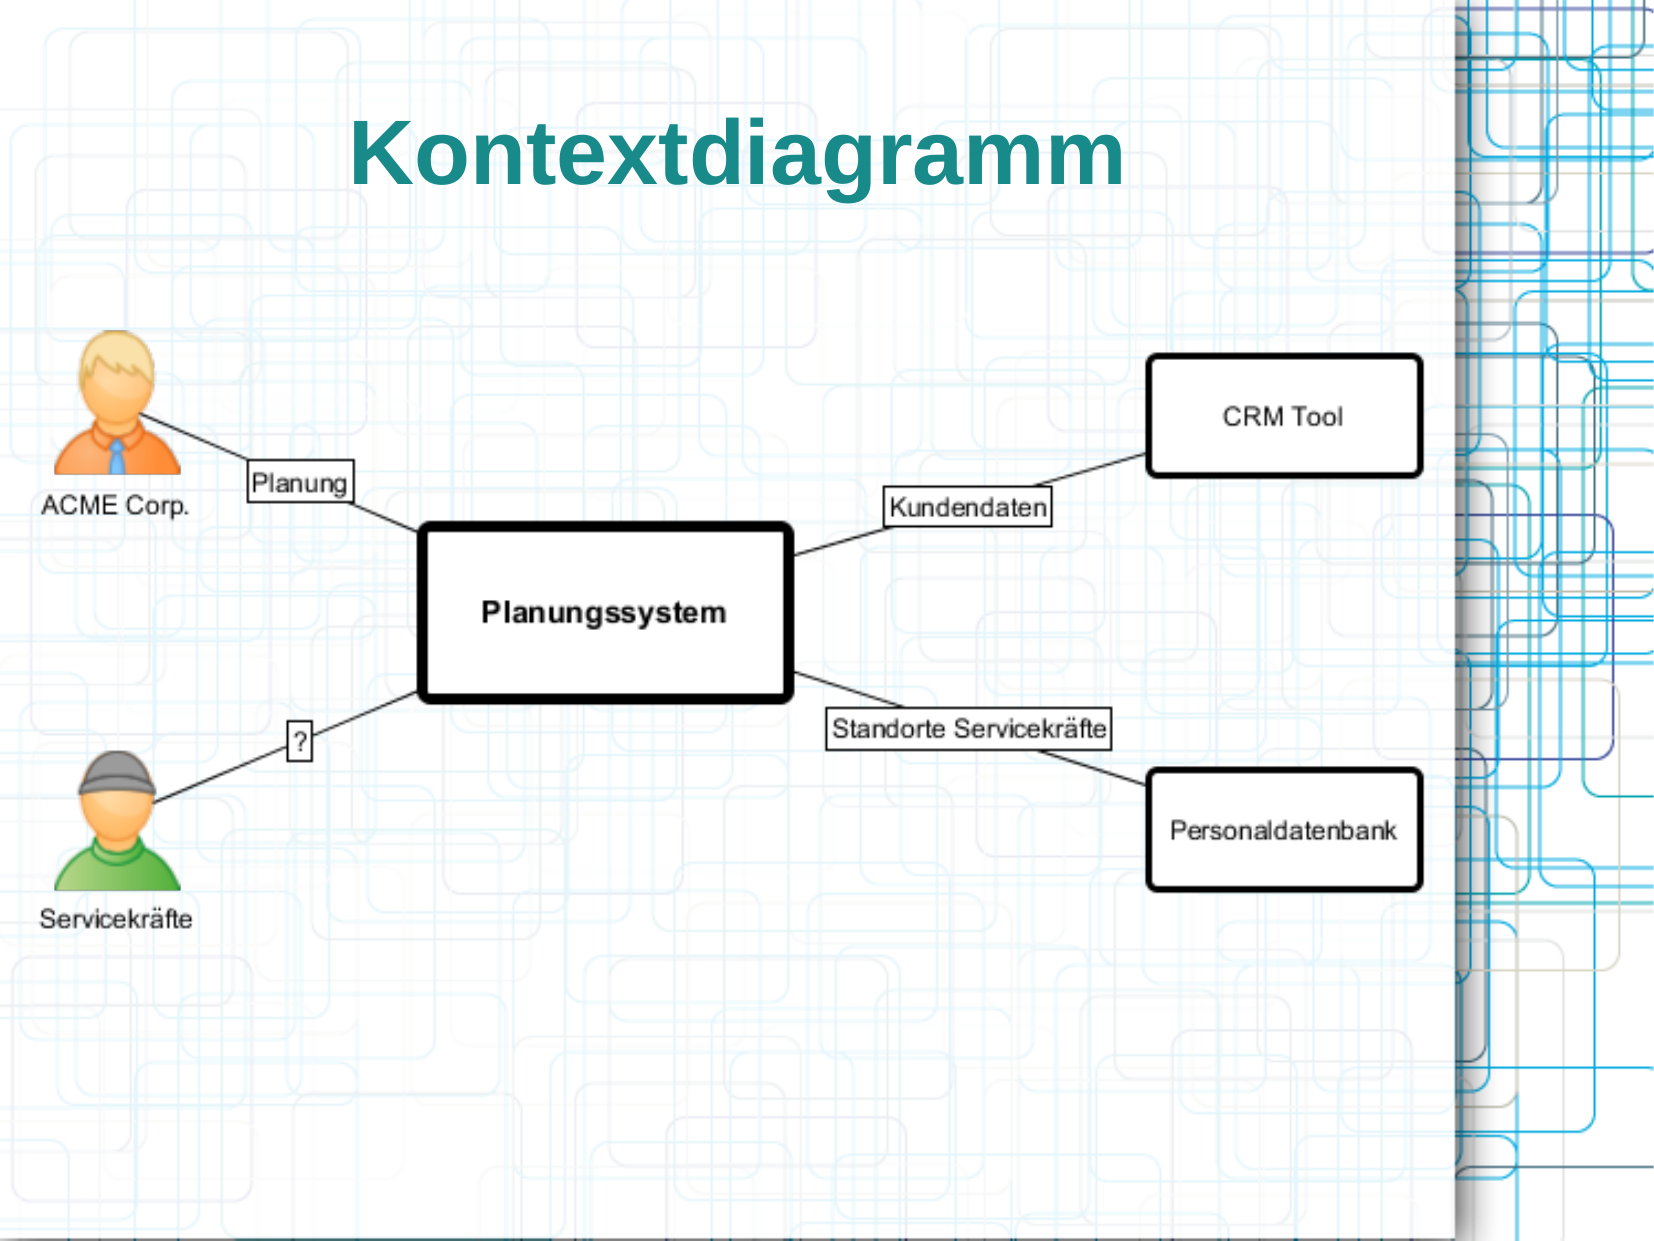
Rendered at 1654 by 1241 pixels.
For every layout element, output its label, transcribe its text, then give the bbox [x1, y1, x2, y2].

title Kontextdiagramm [59, 49, 1418, 257]
picture [0, 0, 1654, 1241]
